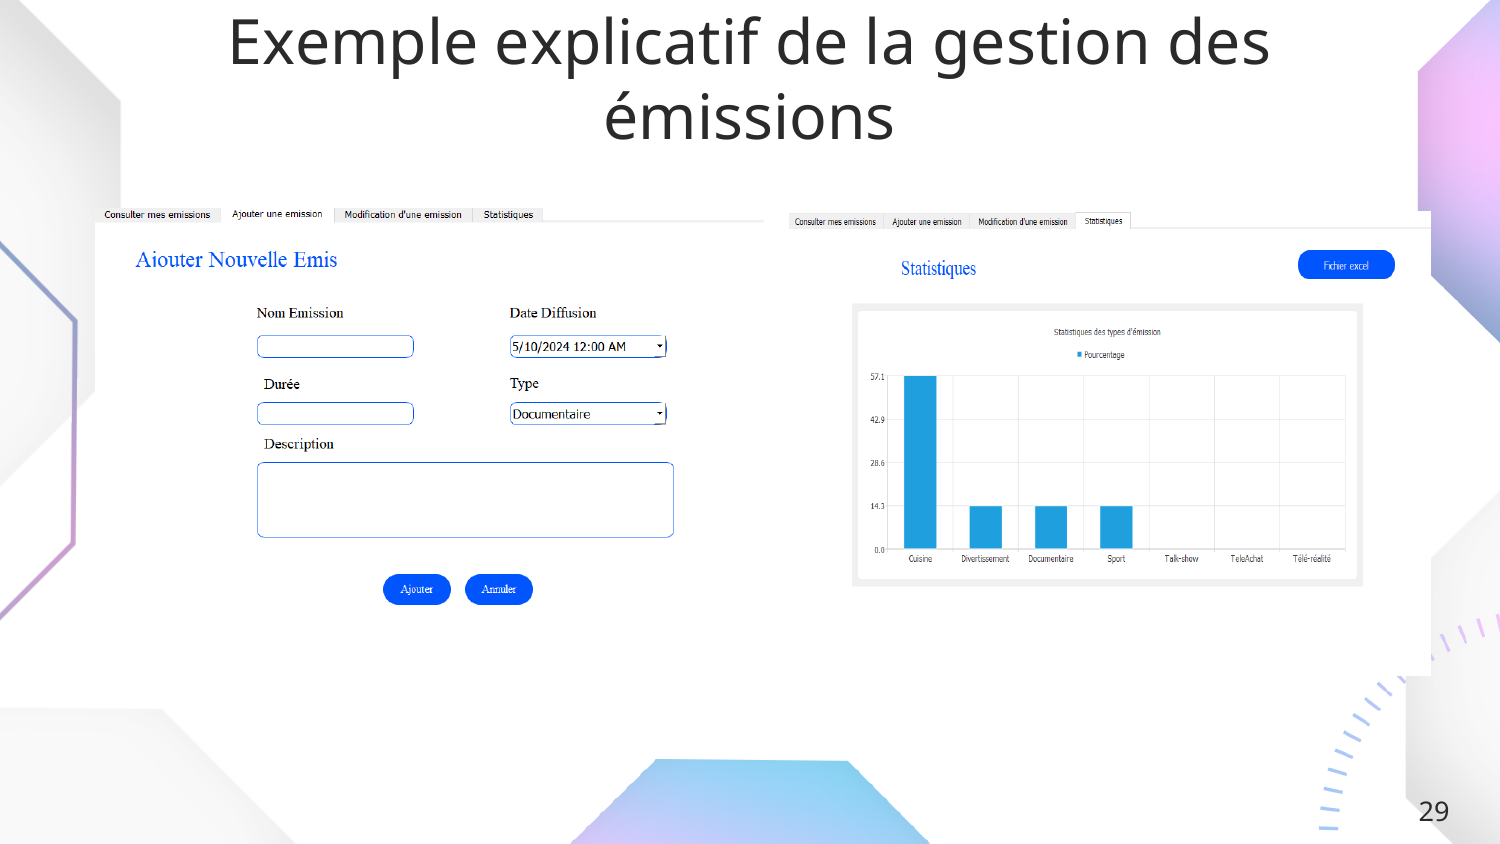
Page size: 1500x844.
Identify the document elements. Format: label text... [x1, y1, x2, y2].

slide_number 30 [1403, 779, 1494, 844]
picture [789, 211, 1431, 676]
title Exemple explicatif de la gestion des émissions [118, 0, 1382, 82]
picture [95, 208, 764, 674]
